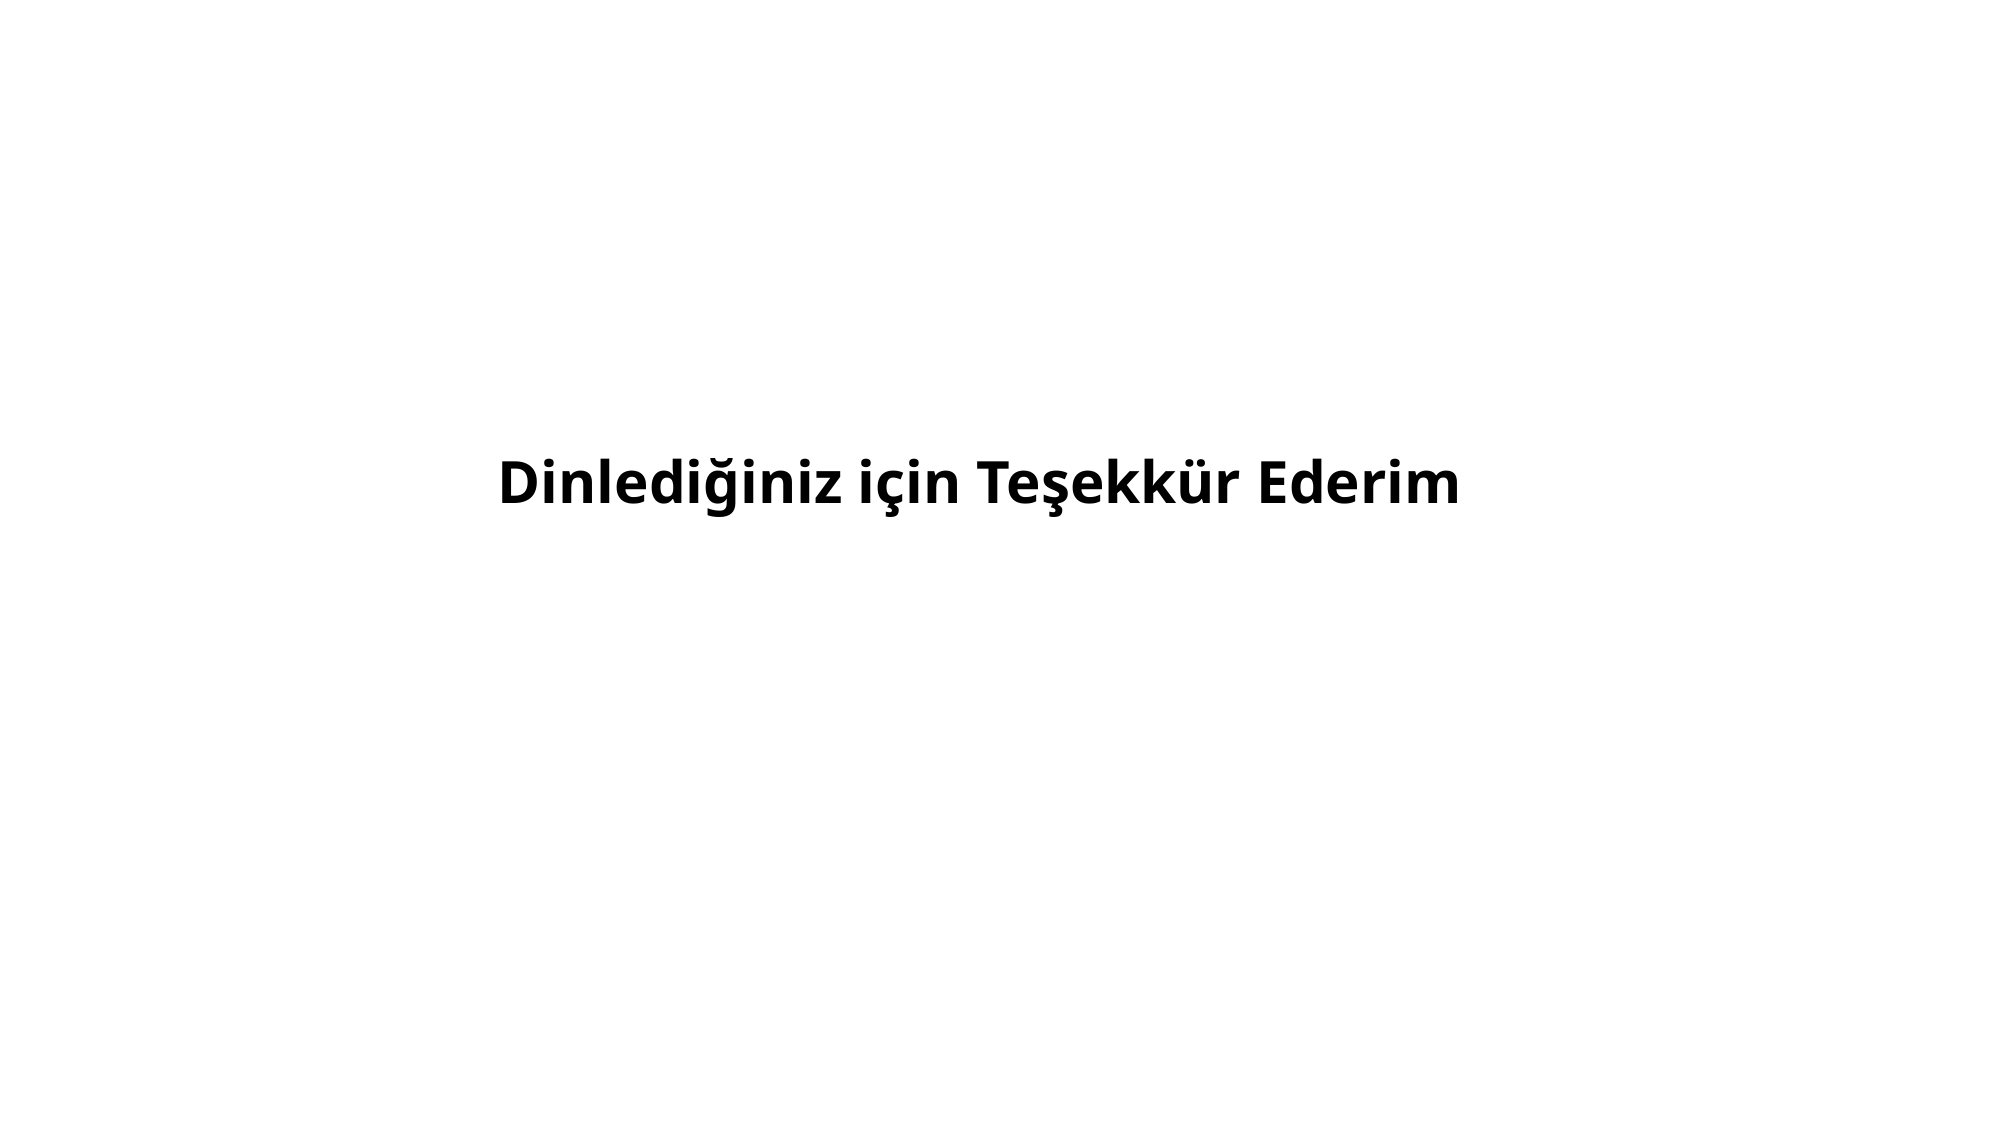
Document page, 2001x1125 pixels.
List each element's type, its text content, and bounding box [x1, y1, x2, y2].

list Dinlediğiniz için Teşekkür Ederim [429, 445, 1531, 818]
